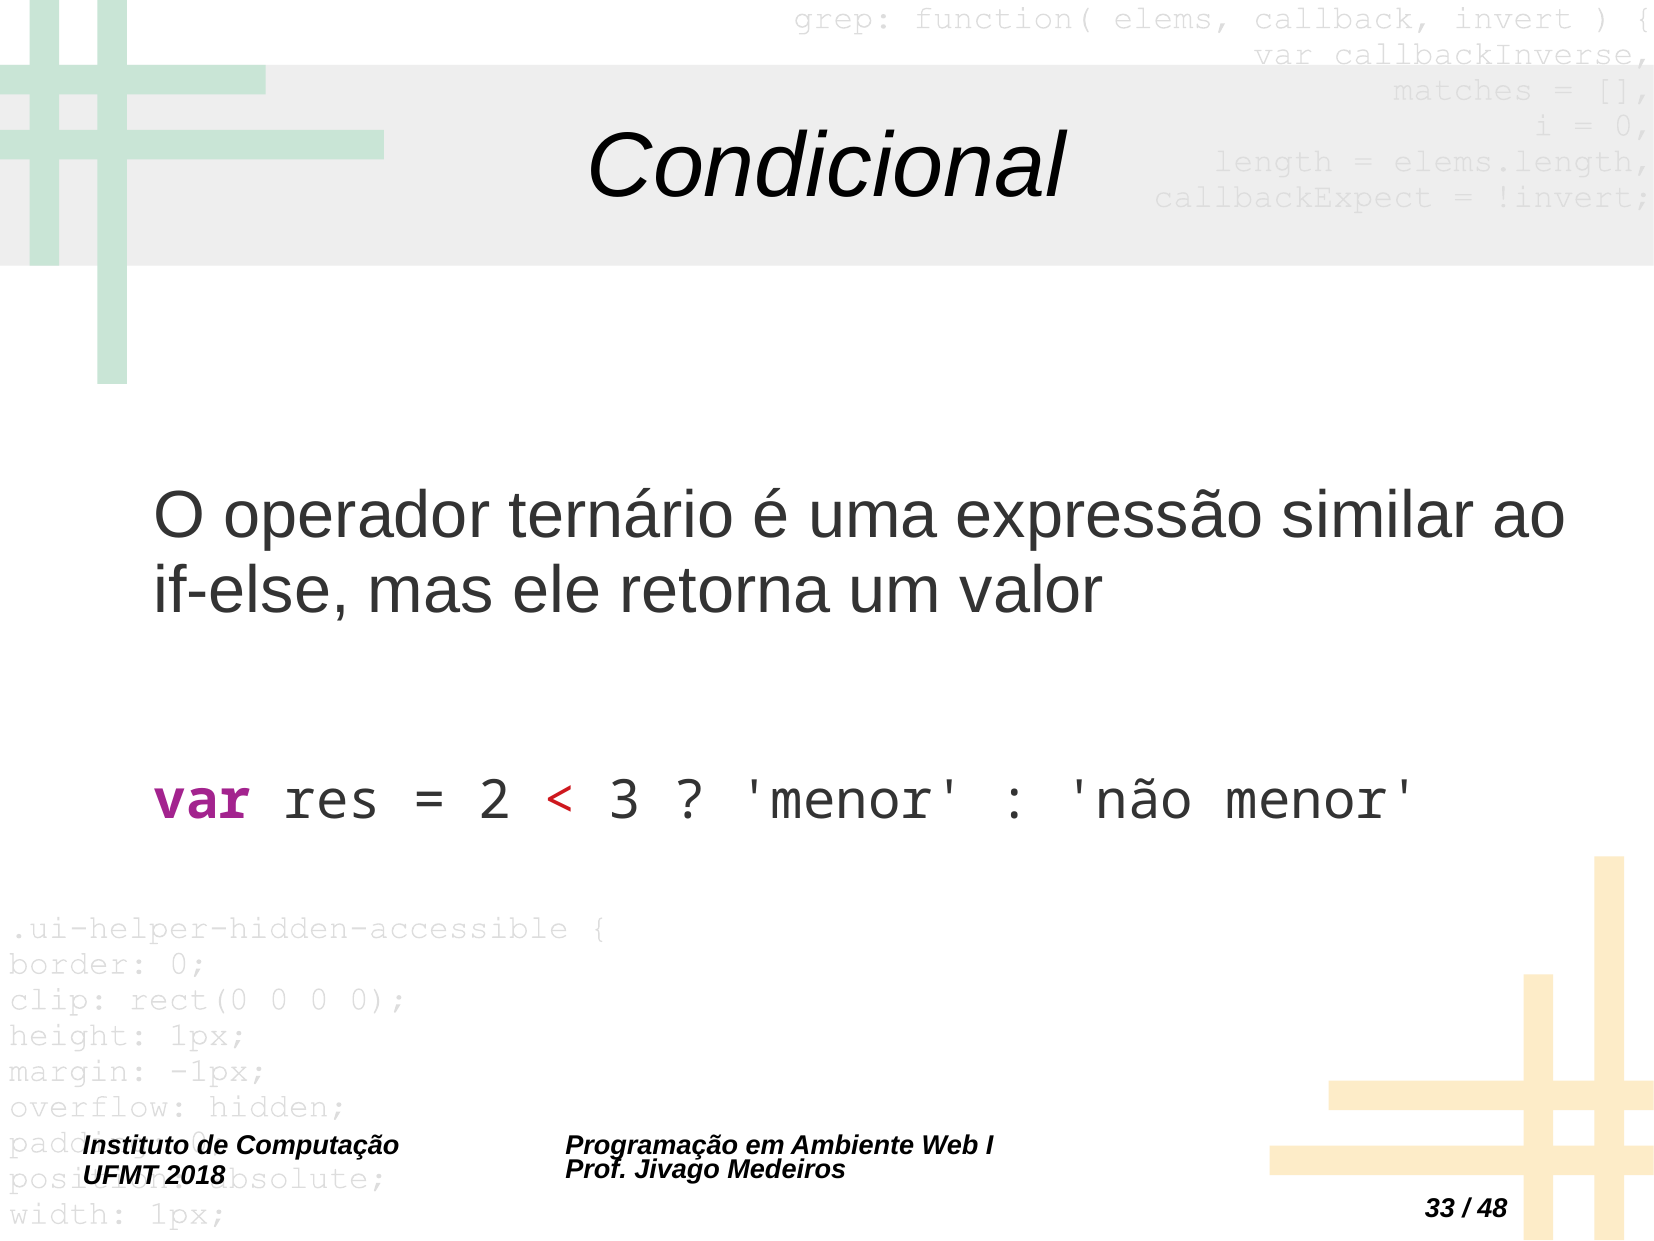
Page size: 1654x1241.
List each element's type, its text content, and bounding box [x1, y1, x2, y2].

list O operador ternário é uma expressão similar ao if-else, mas ele retorna um valor var res = 2 < 3 ? 'menor' : 'não menor' [82, 296, 1571, 1016]
title Condicional [82, 61, 1571, 269]
